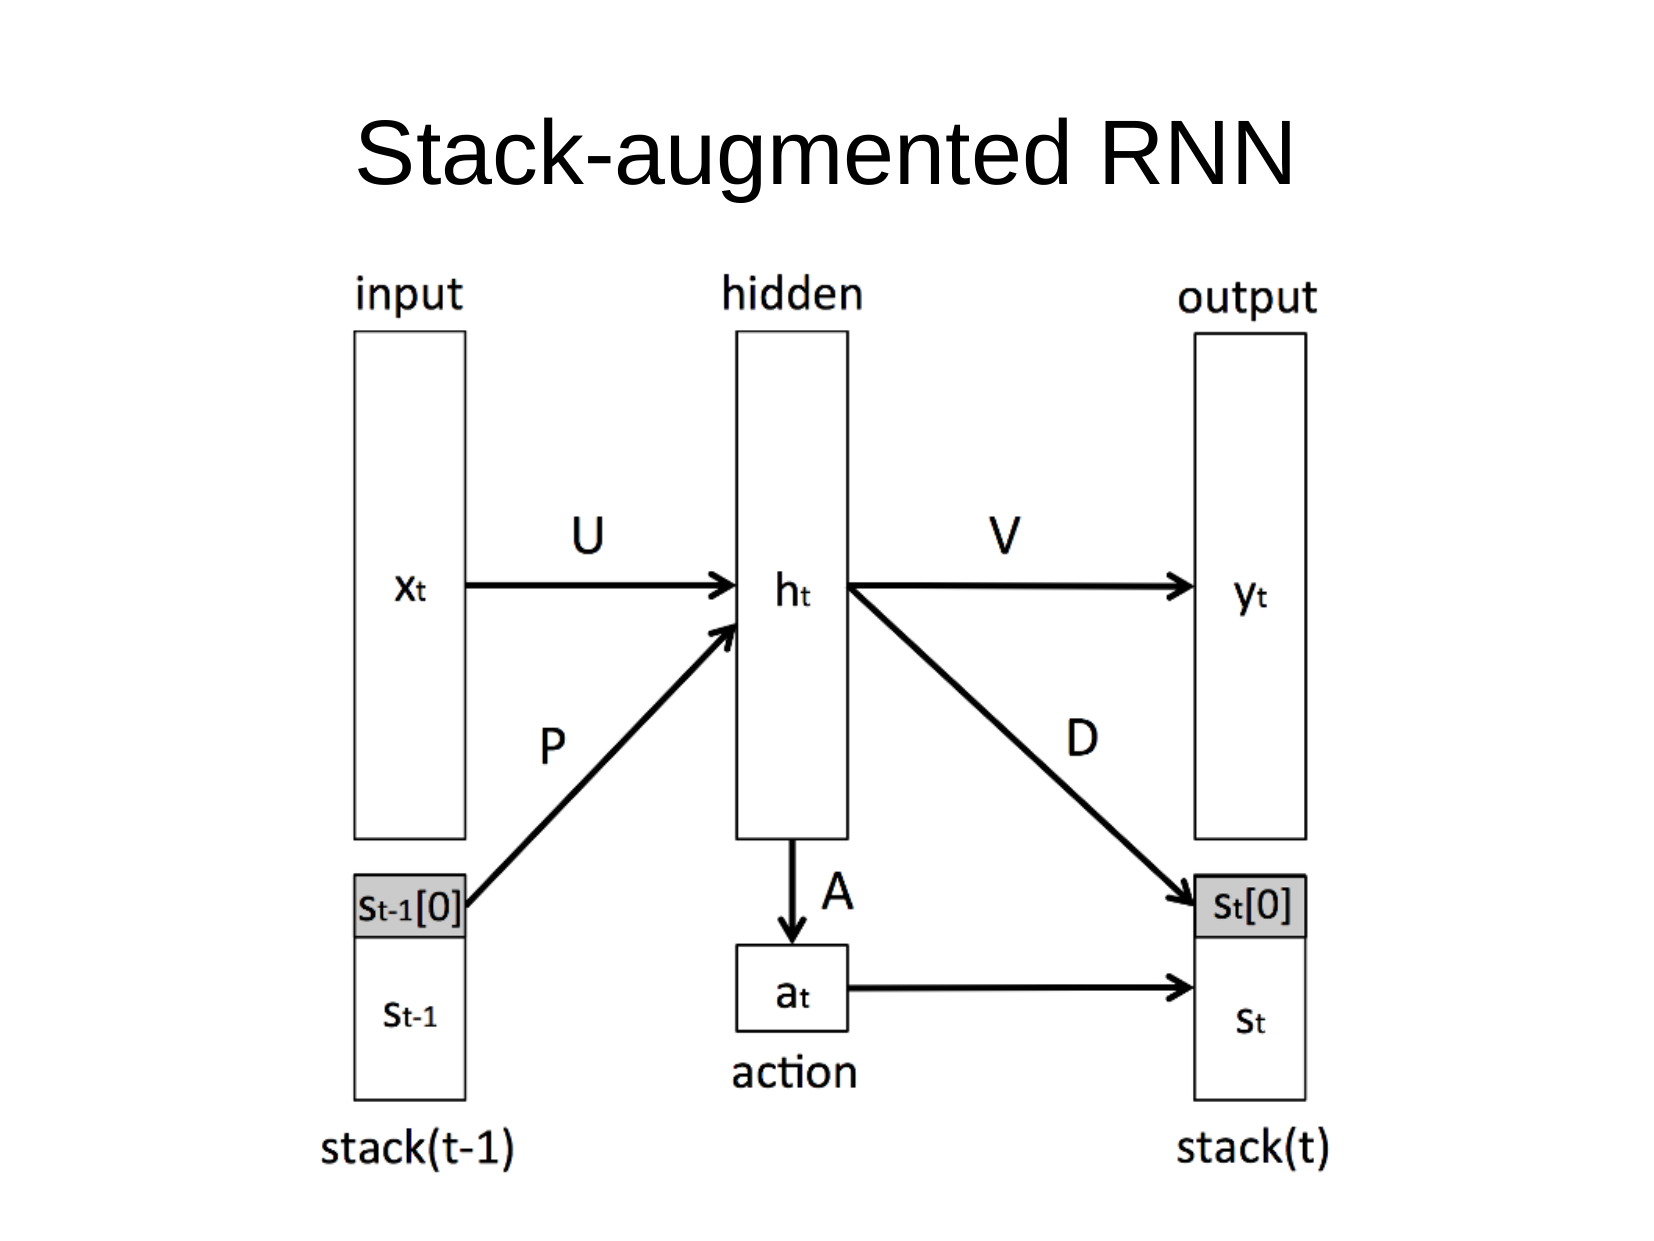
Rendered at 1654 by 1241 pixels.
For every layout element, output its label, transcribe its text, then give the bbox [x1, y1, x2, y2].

picture [310, 254, 1339, 1188]
title Stack-augmented RNN [82, 49, 1571, 257]
